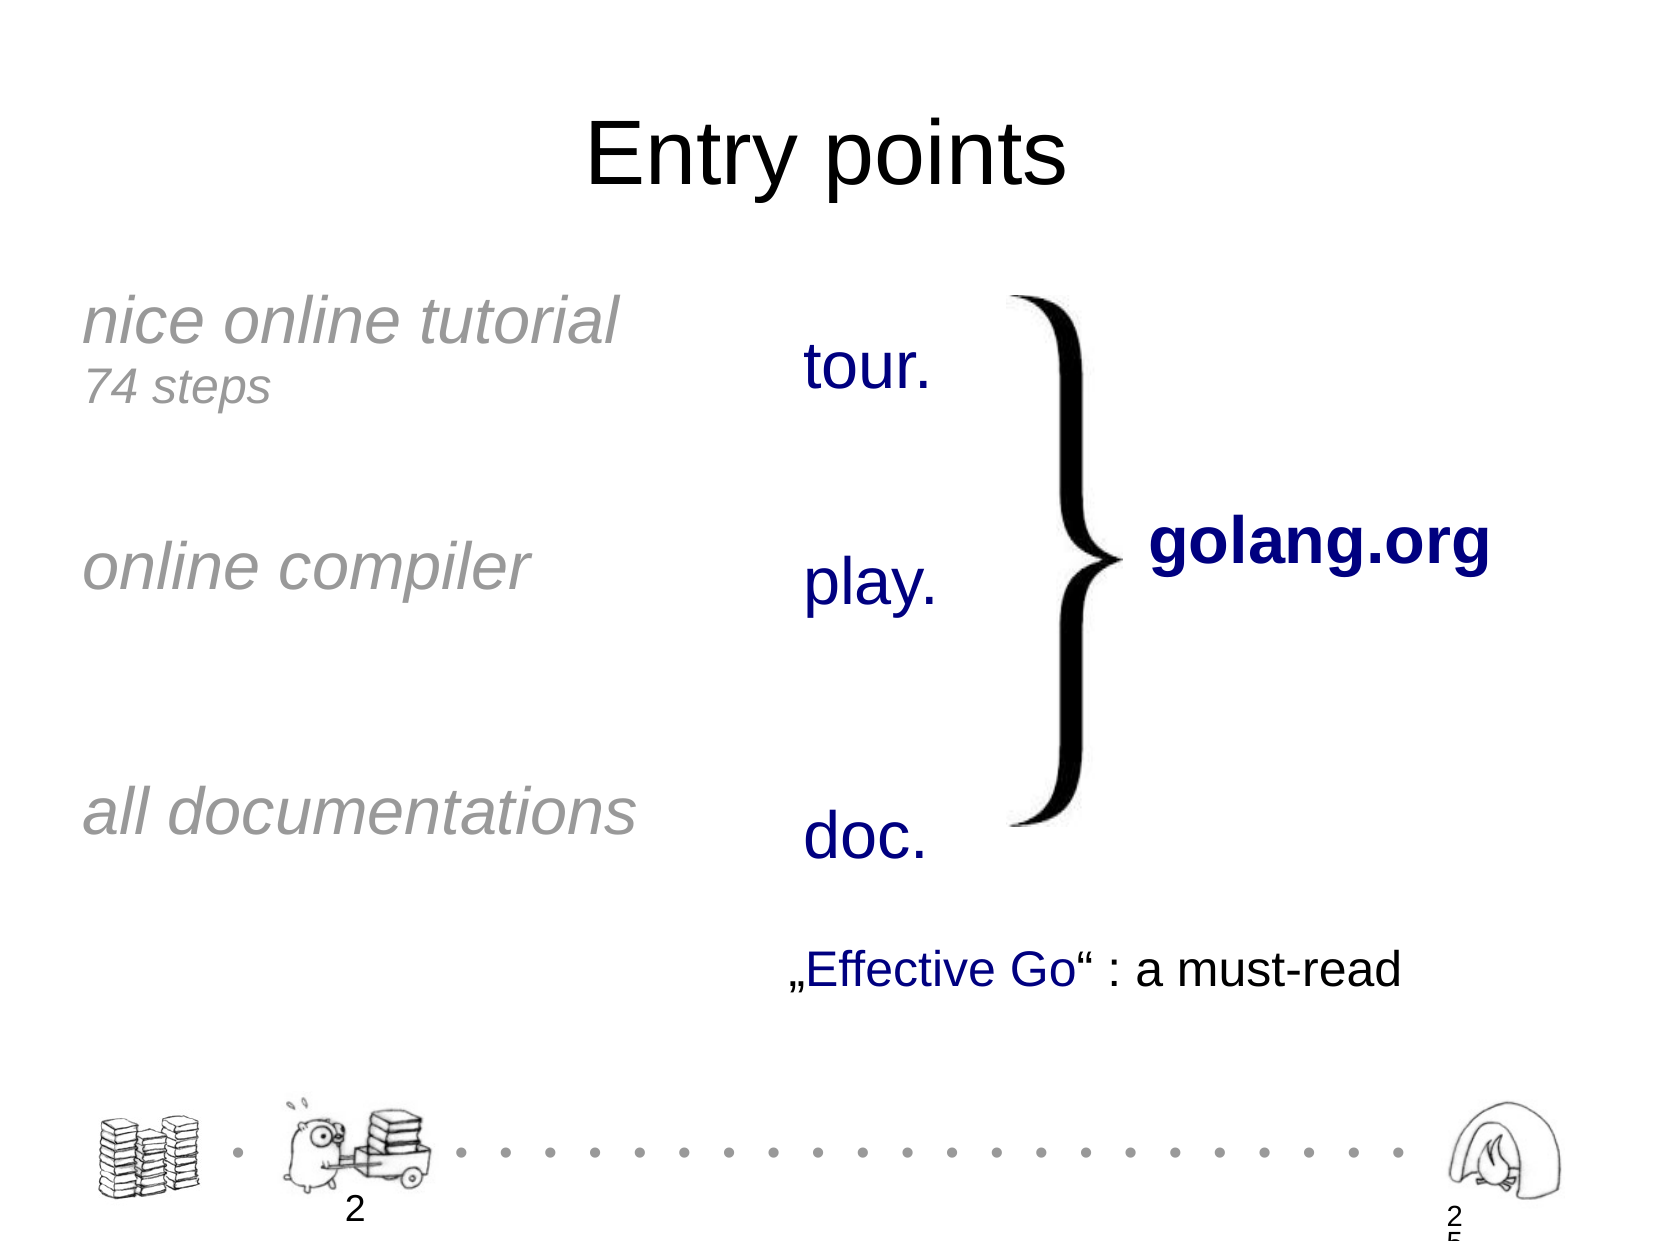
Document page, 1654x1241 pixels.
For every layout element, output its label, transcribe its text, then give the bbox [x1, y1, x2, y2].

picture [1006, 295, 1123, 827]
picture [1441, 1092, 1565, 1211]
text_box „Effective Go“ : a must-read [773, 933, 1418, 1004]
list nice online tutorial 74 steps online compiler all documentations [12, 283, 739, 1102]
text_box golang.org [1133, 495, 1508, 586]
title Entry points [82, 49, 1571, 257]
picture [271, 1091, 439, 1200]
picture [88, 1102, 207, 1211]
list tour. play. doc. [739, 290, 1063, 977]
